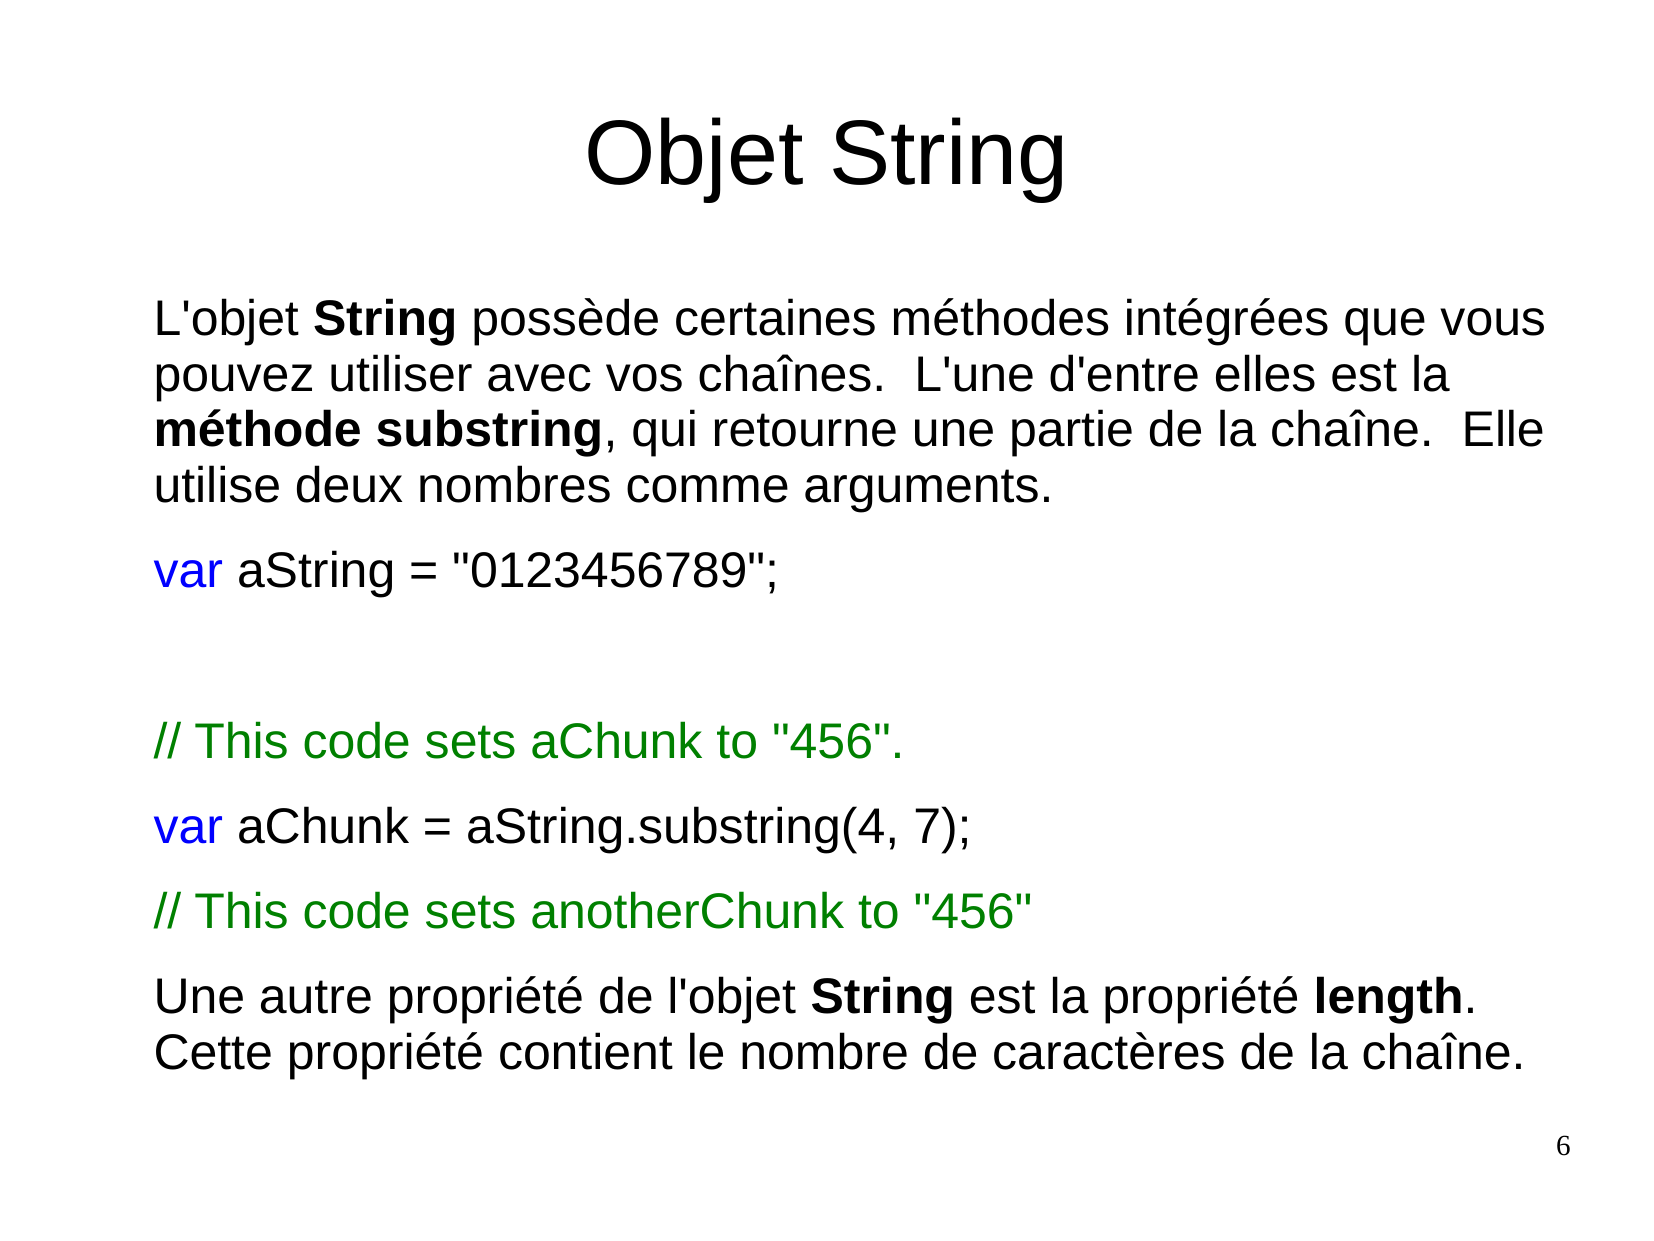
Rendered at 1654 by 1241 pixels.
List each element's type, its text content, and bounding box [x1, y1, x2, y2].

list L'objet String possède certaines méthodes intégrées que vous pouvez utiliser avec vos chaînes. L'une d'entre elles est la méthode substring, qui retourne une partie de la chaîne. Elle utilise deux nombres comme arguments. var aString = "0123456789"; // This code sets aChunk to "456". var aChunk = aString.substring(4, 7); // This code sets anotherChunk to "456" Une autre propriété de l'objet String est la propriété length. Cette propriété contient le nombre de caractères de la chaîne. [82, 290, 1571, 1109]
title Objet String [82, 49, 1571, 257]
